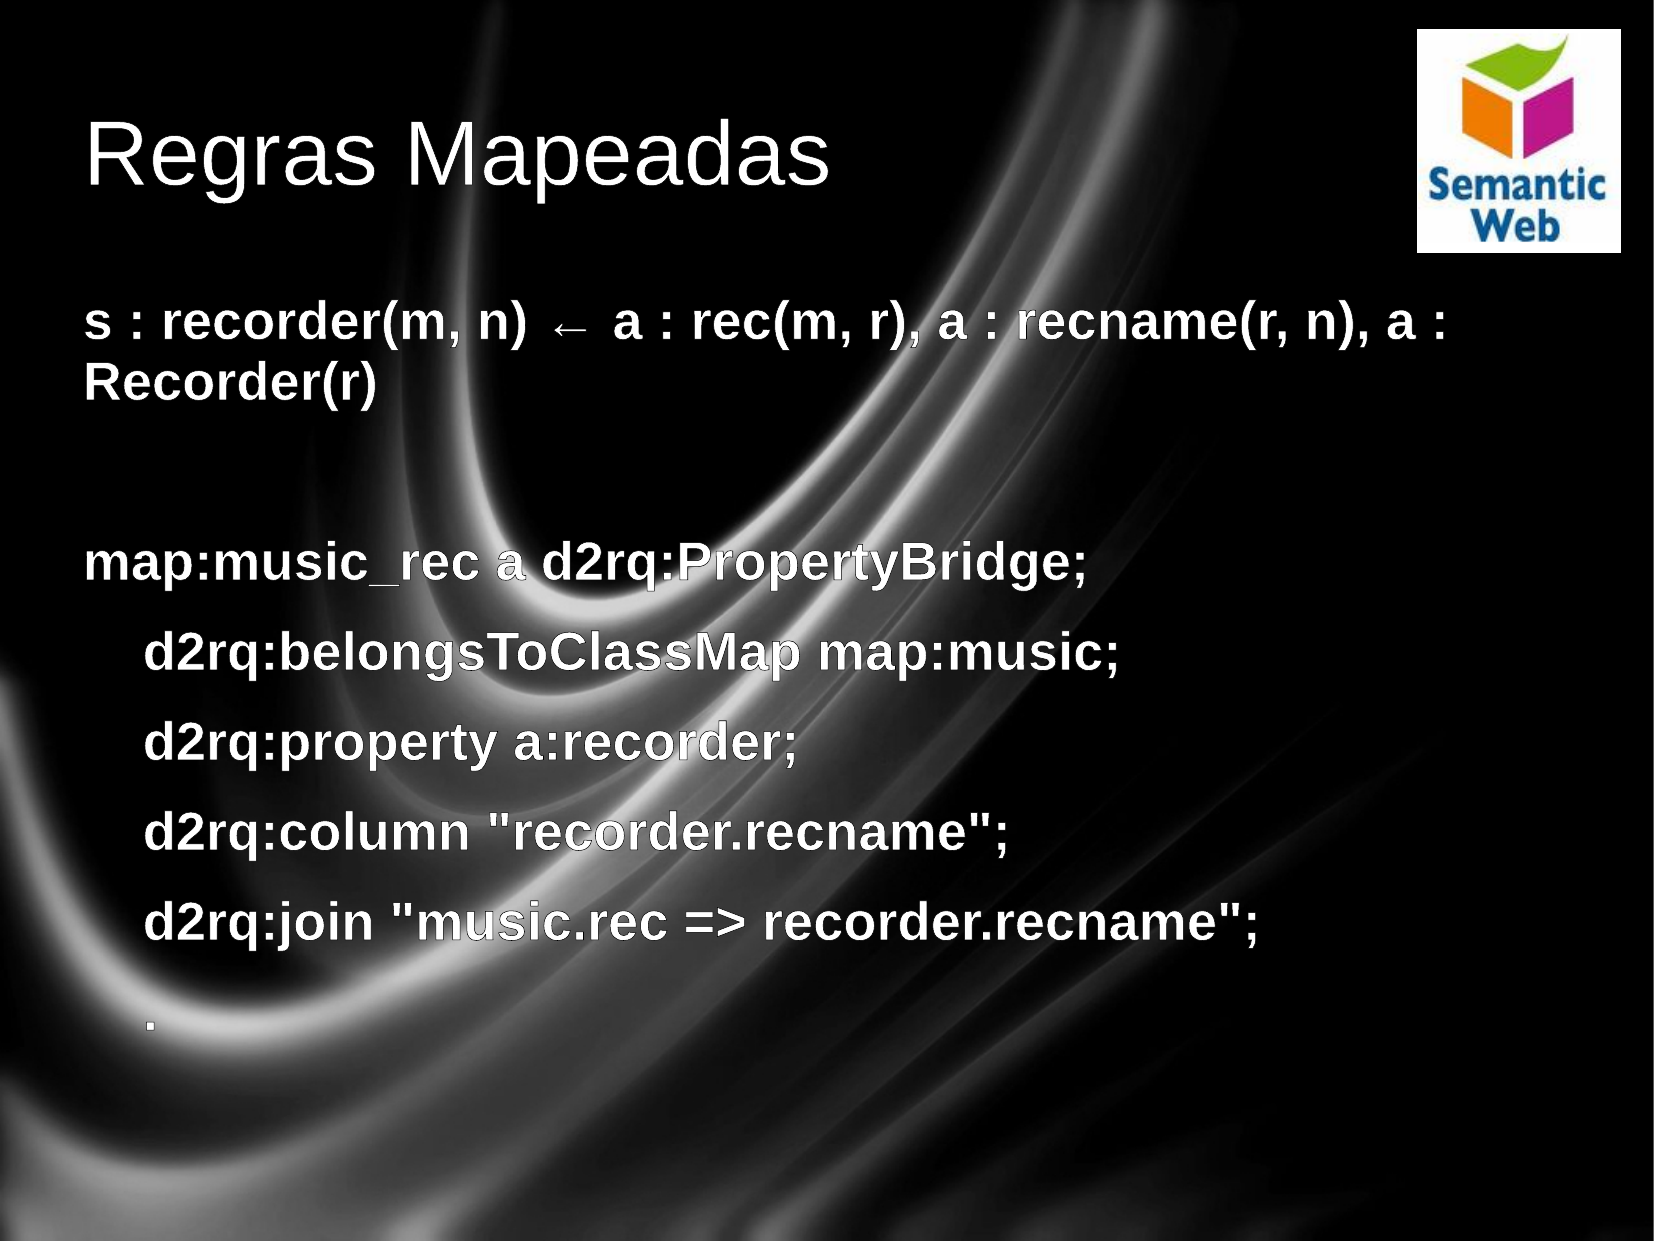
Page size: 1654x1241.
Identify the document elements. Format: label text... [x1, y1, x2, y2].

picture [0, 0, 1654, 1241]
list s : recorder(m, n) ← a : rec(m, r), a : recname(r, n), a : Recorder(r) map:music_rec a d2rq:PropertyBridge; d2rq:belongsToClassMap map:music; d2rq:property a:recorder; d2rq:column "recorder.recname"; d2rq:join "music.rec => recorder.recname"; . [82, 290, 1571, 1109]
title Regras Mapeadas [82, 49, 1359, 257]
